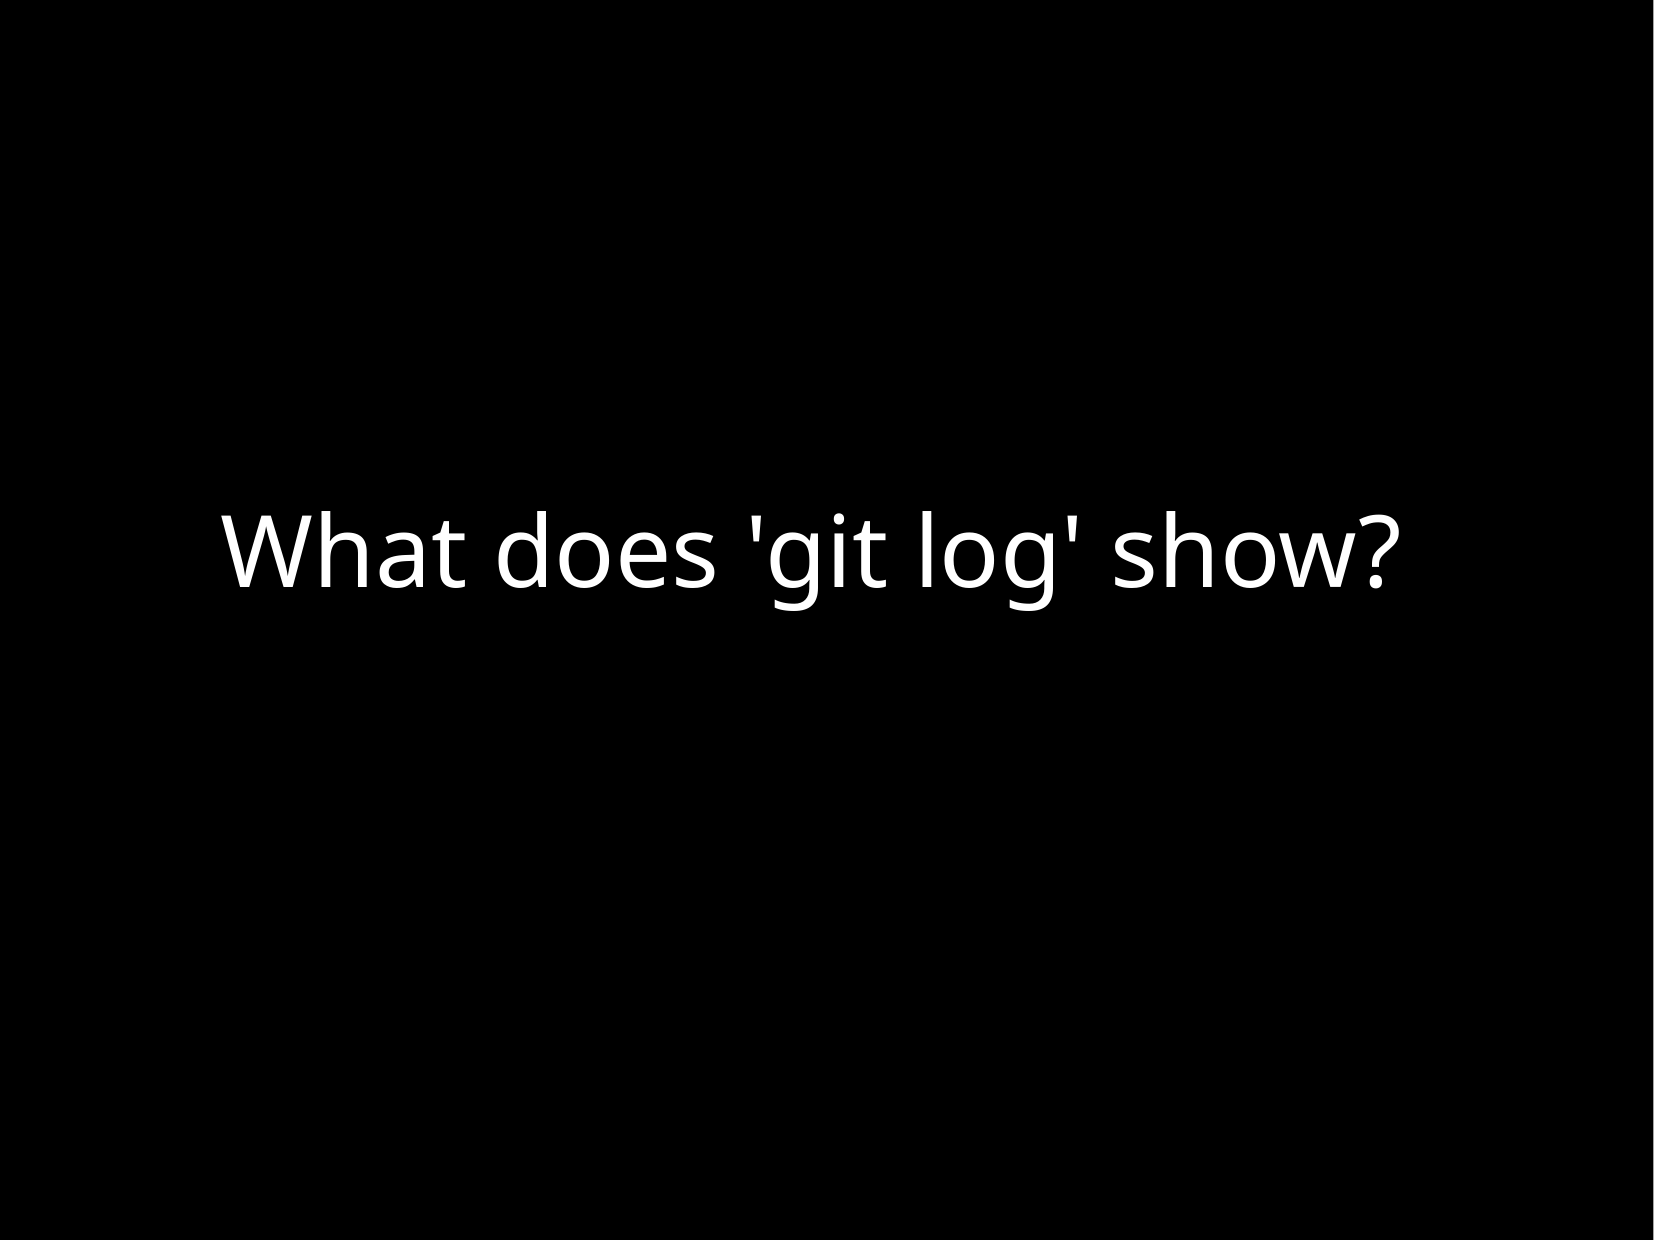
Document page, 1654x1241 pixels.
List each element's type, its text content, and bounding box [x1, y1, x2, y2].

subtitle What does 'git log' show? [88, 88, 1536, 1010]
